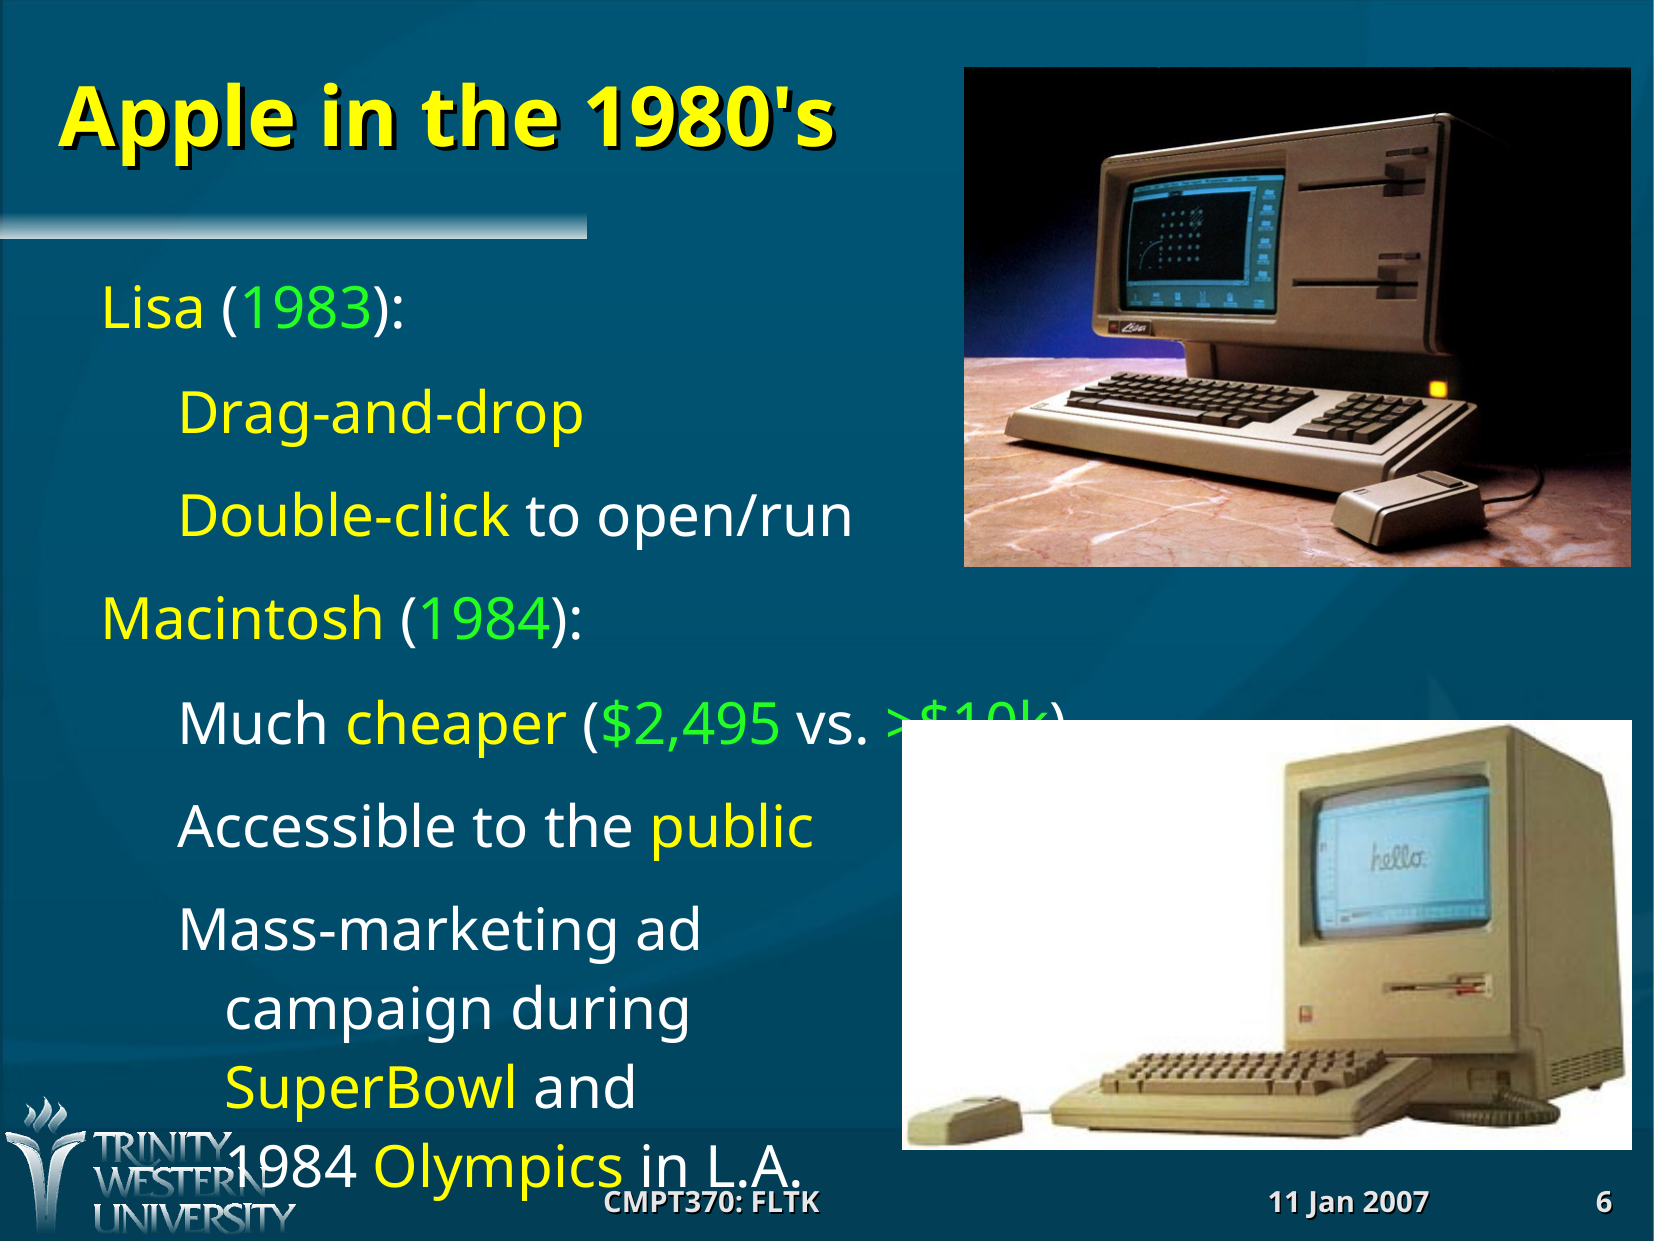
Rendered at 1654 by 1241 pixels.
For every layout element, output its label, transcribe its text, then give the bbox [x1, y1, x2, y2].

picture [0, 214, 586, 232]
list Lisa (1983): Drag-and-drop Double-click to open/run Macintosh (1984): Much cheaper ($2,495 vs. >$10k) Accessible to the public Mass-marketing ad campaign during SuperBowl and 1984 Olympics in L.A. [82, 266, 1305, 1109]
title Apple in the 1980's [59, 19, 1548, 208]
picture [0, 233, 586, 238]
picture [902, 692, 1654, 1149]
picture [965, 68, 1630, 566]
picture [38, 1227, 54, 1232]
